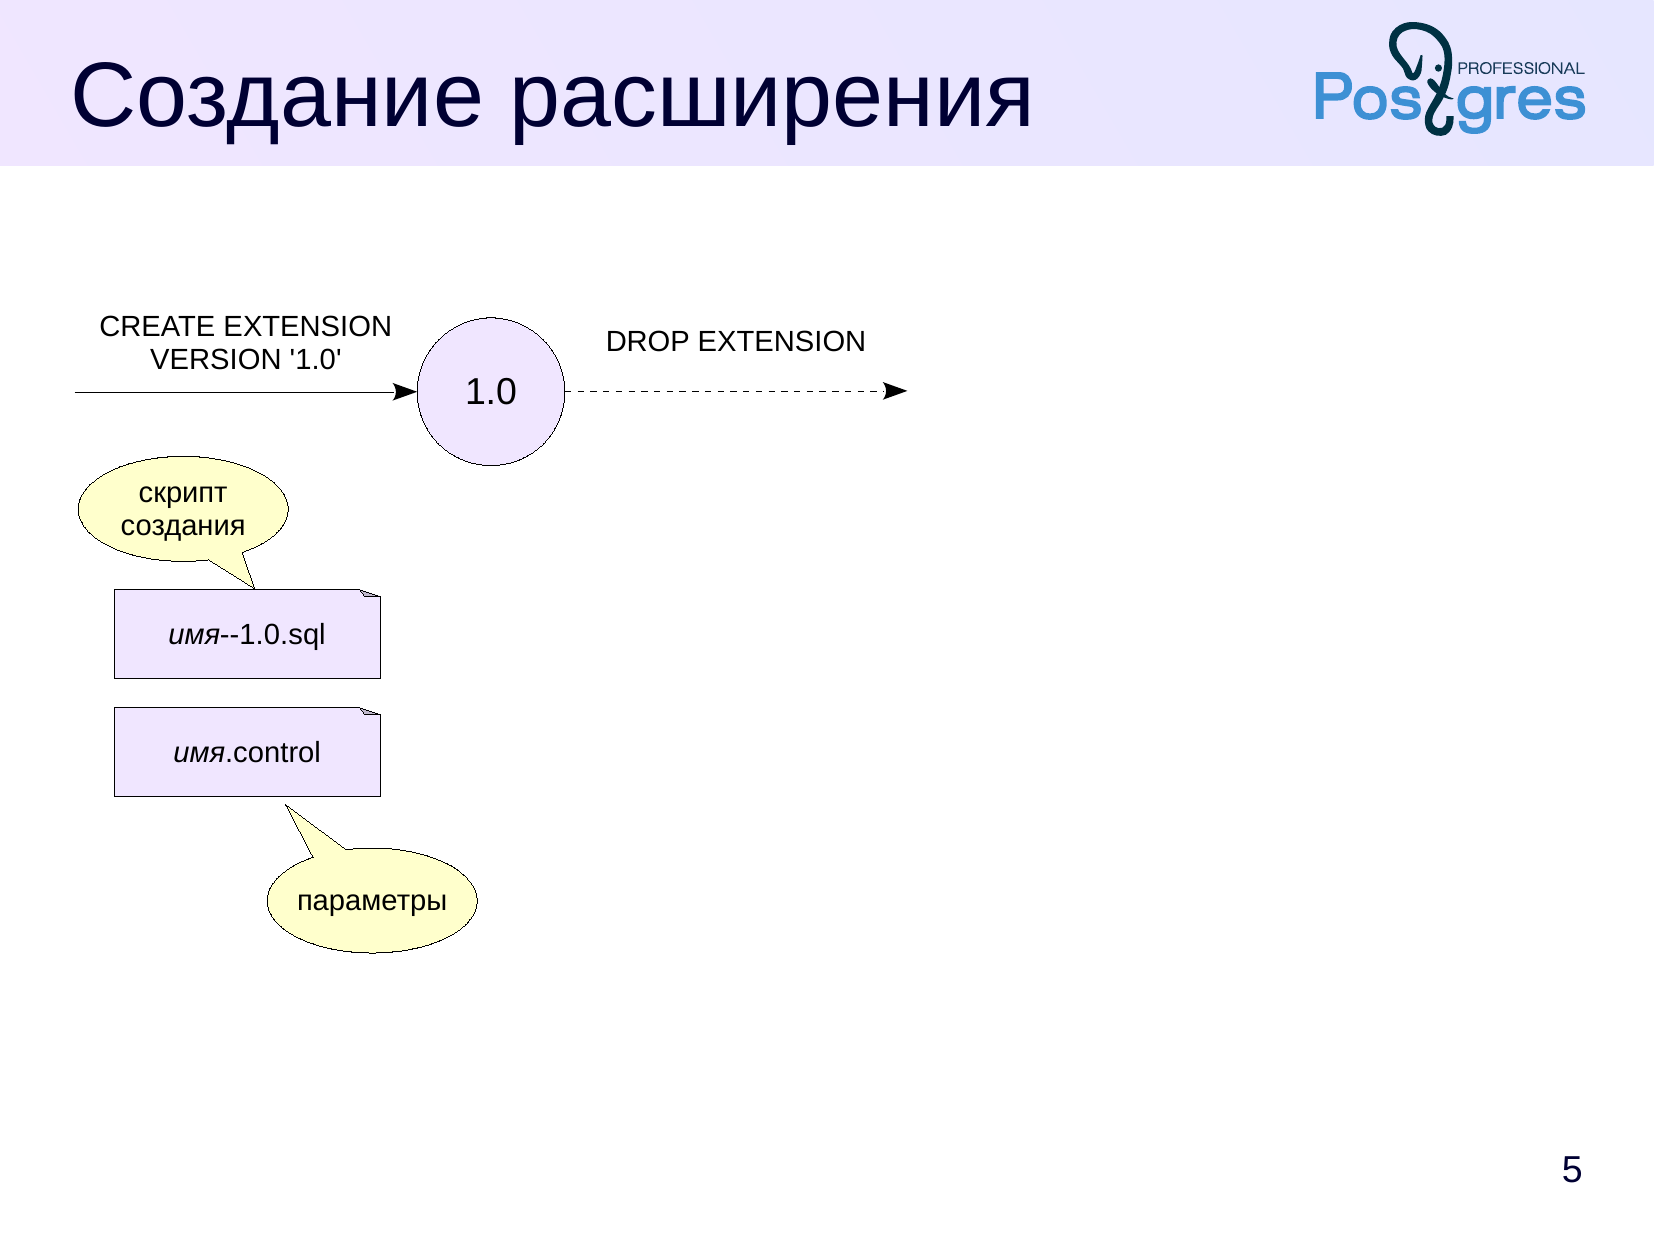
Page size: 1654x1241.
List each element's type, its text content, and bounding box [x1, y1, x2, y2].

list [70, 301, 1583, 1158]
text_box имя--1.0.sql [153, 610, 342, 658]
title Создание расширения [70, 43, 1291, 147]
text_box параметры [267, 804, 478, 954]
text_box скрипт создания [78, 456, 289, 589]
text_box имя.control [158, 728, 337, 776]
text_box [114, 707, 381, 797]
text_box 1.0 [417, 317, 565, 466]
text_box [114, 589, 381, 679]
